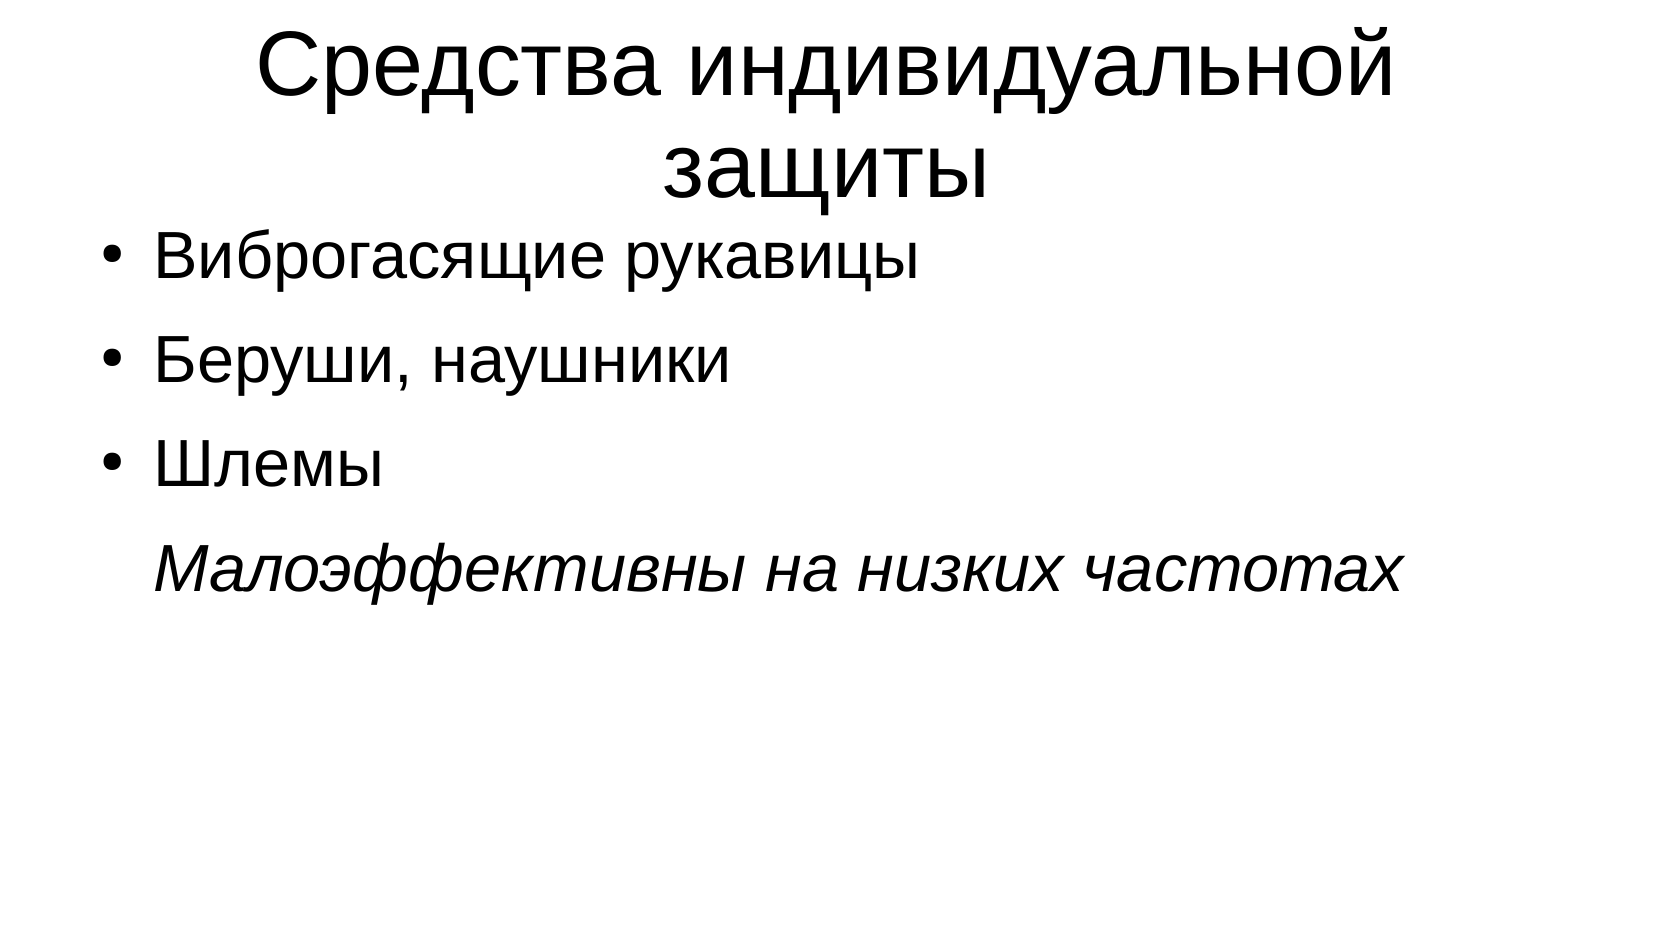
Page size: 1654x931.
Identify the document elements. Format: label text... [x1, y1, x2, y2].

list Виброгасящие рукавицы Беруши, наушники Шлемы Малоэффективны на низких частотах [82, 217, 1571, 758]
title Средства индивидуальной защиты [82, 12, 1571, 217]
